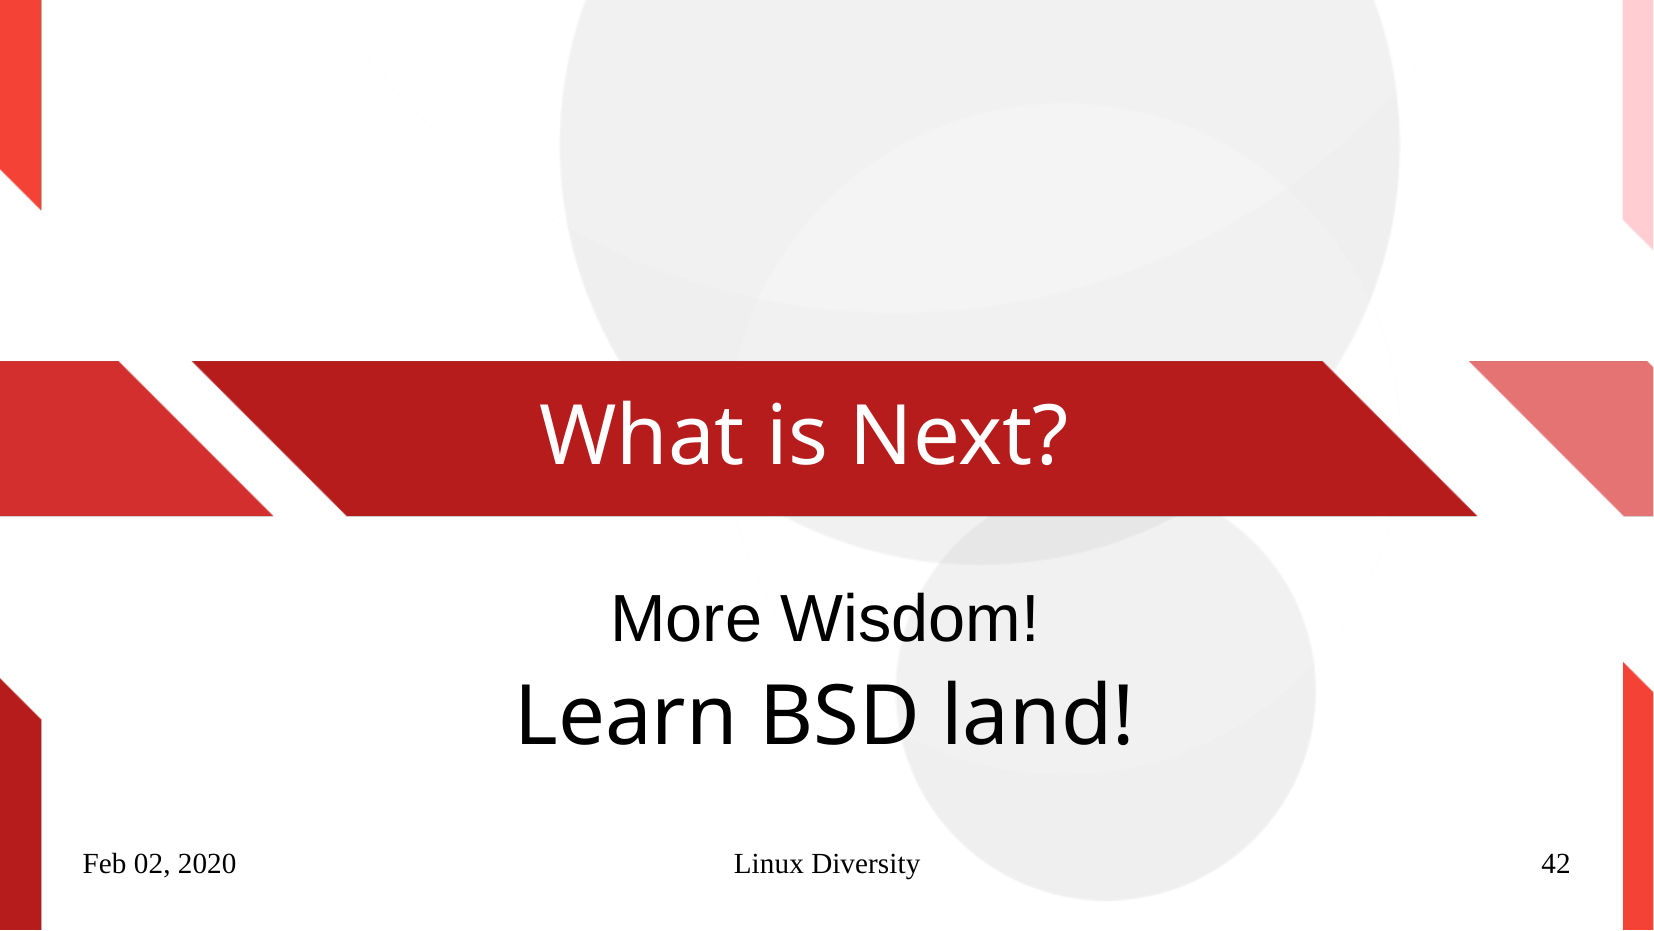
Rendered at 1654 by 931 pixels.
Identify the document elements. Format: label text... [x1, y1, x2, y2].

title What is Next? [60, 354, 1549, 511]
subtitle More Wisdom! Learn BSD land! [82, 525, 1568, 826]
picture [0, 0, 1654, 930]
